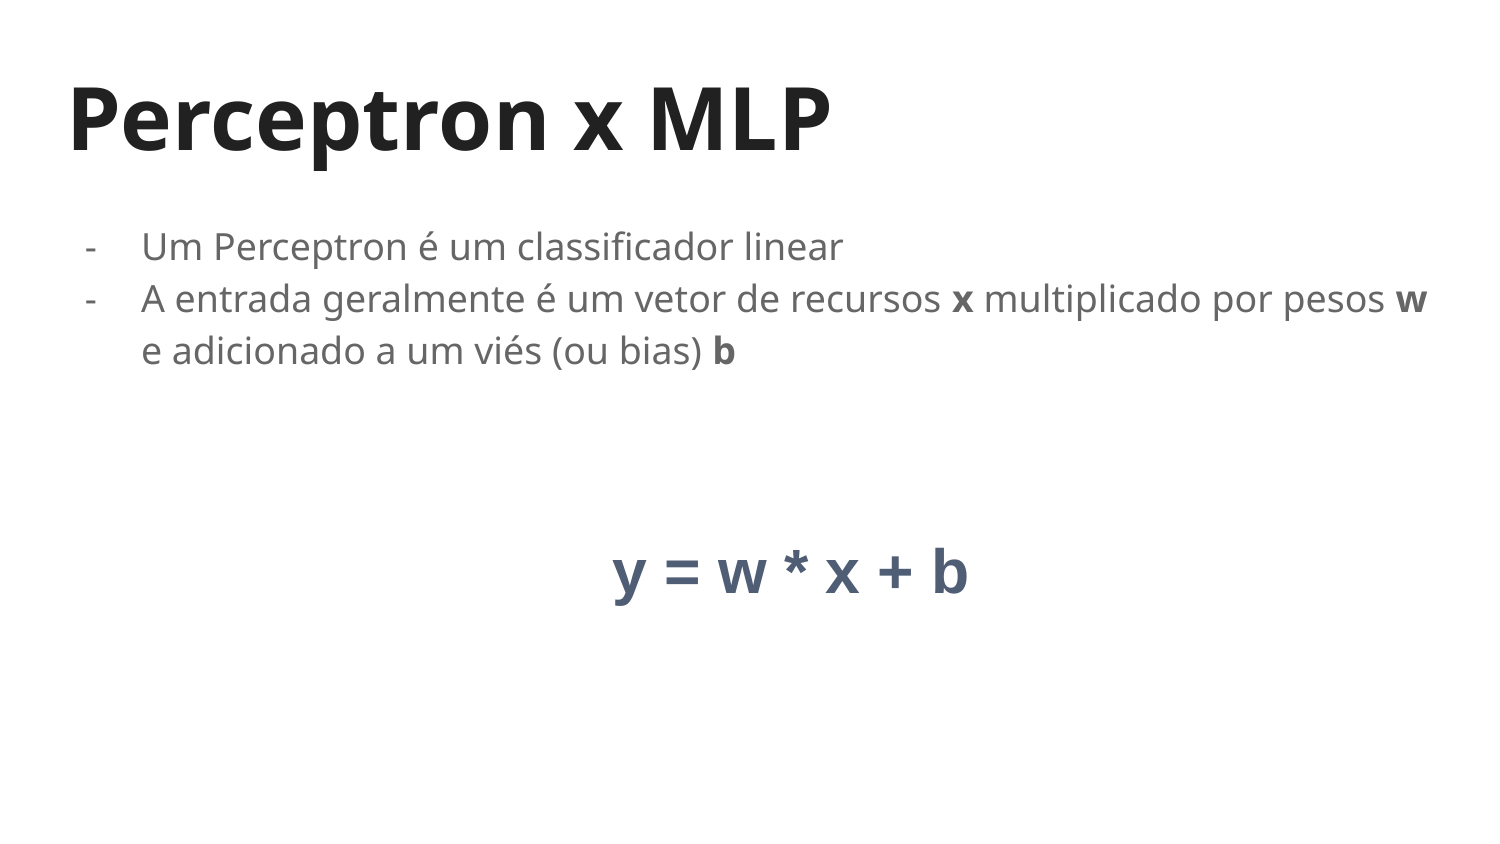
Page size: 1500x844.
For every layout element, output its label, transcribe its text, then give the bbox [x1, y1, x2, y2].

title Perceptron x MLP [51, 48, 1449, 180]
text_box y = w * x + b [580, 515, 1188, 657]
list Um Perceptron é um classificador linear A entrada geralmente é um vetor de recursos x multiplicado por pesos w e adicionado a um viés (ou bias) b [51, 201, 1449, 750]
